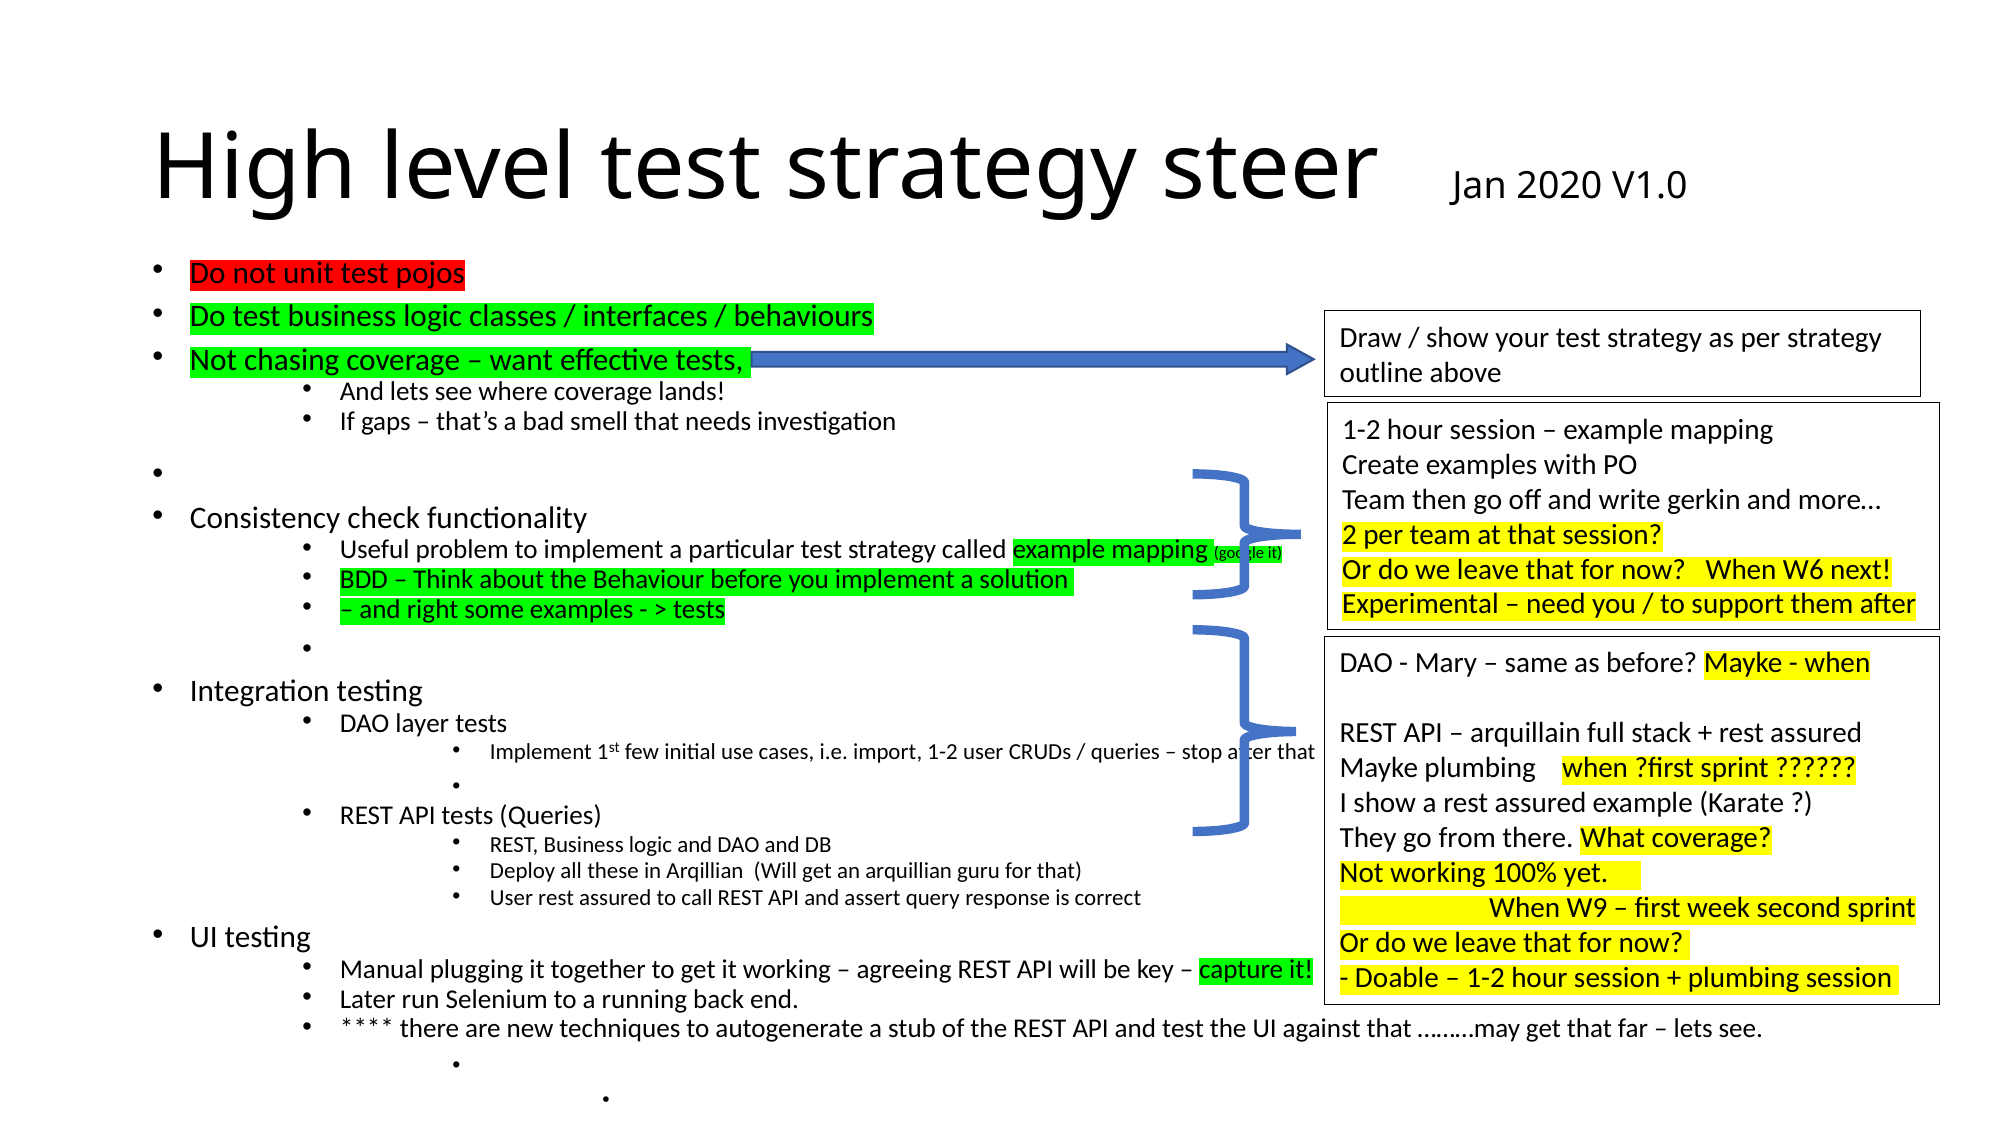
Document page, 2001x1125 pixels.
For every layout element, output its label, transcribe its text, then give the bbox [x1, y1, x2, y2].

list Do not unit test pojos Do test business logic classes / interfaces / behaviours Not chasing coverage – want effective tests, And lets see where coverage lands! If gaps – that’s a bad smell that needs investigation Consistency check functionality Useful problem to implement a particular test strategy called example mapping (google it) BDD – Think about the Behaviour before you implement a solution – and right some examples - > tests Integration testing DAO layer tests Implement 1st few initial use cases, i.e. import, 1-2 user CRUDs / queries – stop after that REST API tests (Queries) REST, Business logic and DAO and DB Deploy all these in Arqillian (Will get an arquillian guru for that) User rest assured to call REST API and assert query response is correct UI testing Manual plugging it together to get it working – agreeing REST API will be key – capture it! Later run Selenium to a running back end. **** there are new techniques to autogenerate a stub of the REST API and test the UI against that ………may get that far – lets see. [137, 258, 1919, 1088]
text_box [751, 344, 1314, 374]
title High level test strategy steer Jan 2020 V1.0 [137, 59, 1863, 258]
text_box DAO - Mary – same as before? Mayke - when REST API – arquillain full stack + rest assured Mayke plumbing when ?first sprint ?????? I show a rest assured example (Karate ?) They go from there. What coverage? Not working 100% yet. When W9 – first week second sprint Or do we leave that for now? - Doable – 1-2 hour session + plumbing session [1324, 636, 1940, 1005]
text_box 1-2 hour session – example mapping Create examples with PO Team then go off and write gerkin and more… 2 per team at that session? Or do we leave that for now? When W6 next! Experimental – need you / to support them after [1327, 402, 1940, 630]
text_box Draw / show your test strategy as per strategy outline above [1324, 310, 1921, 397]
